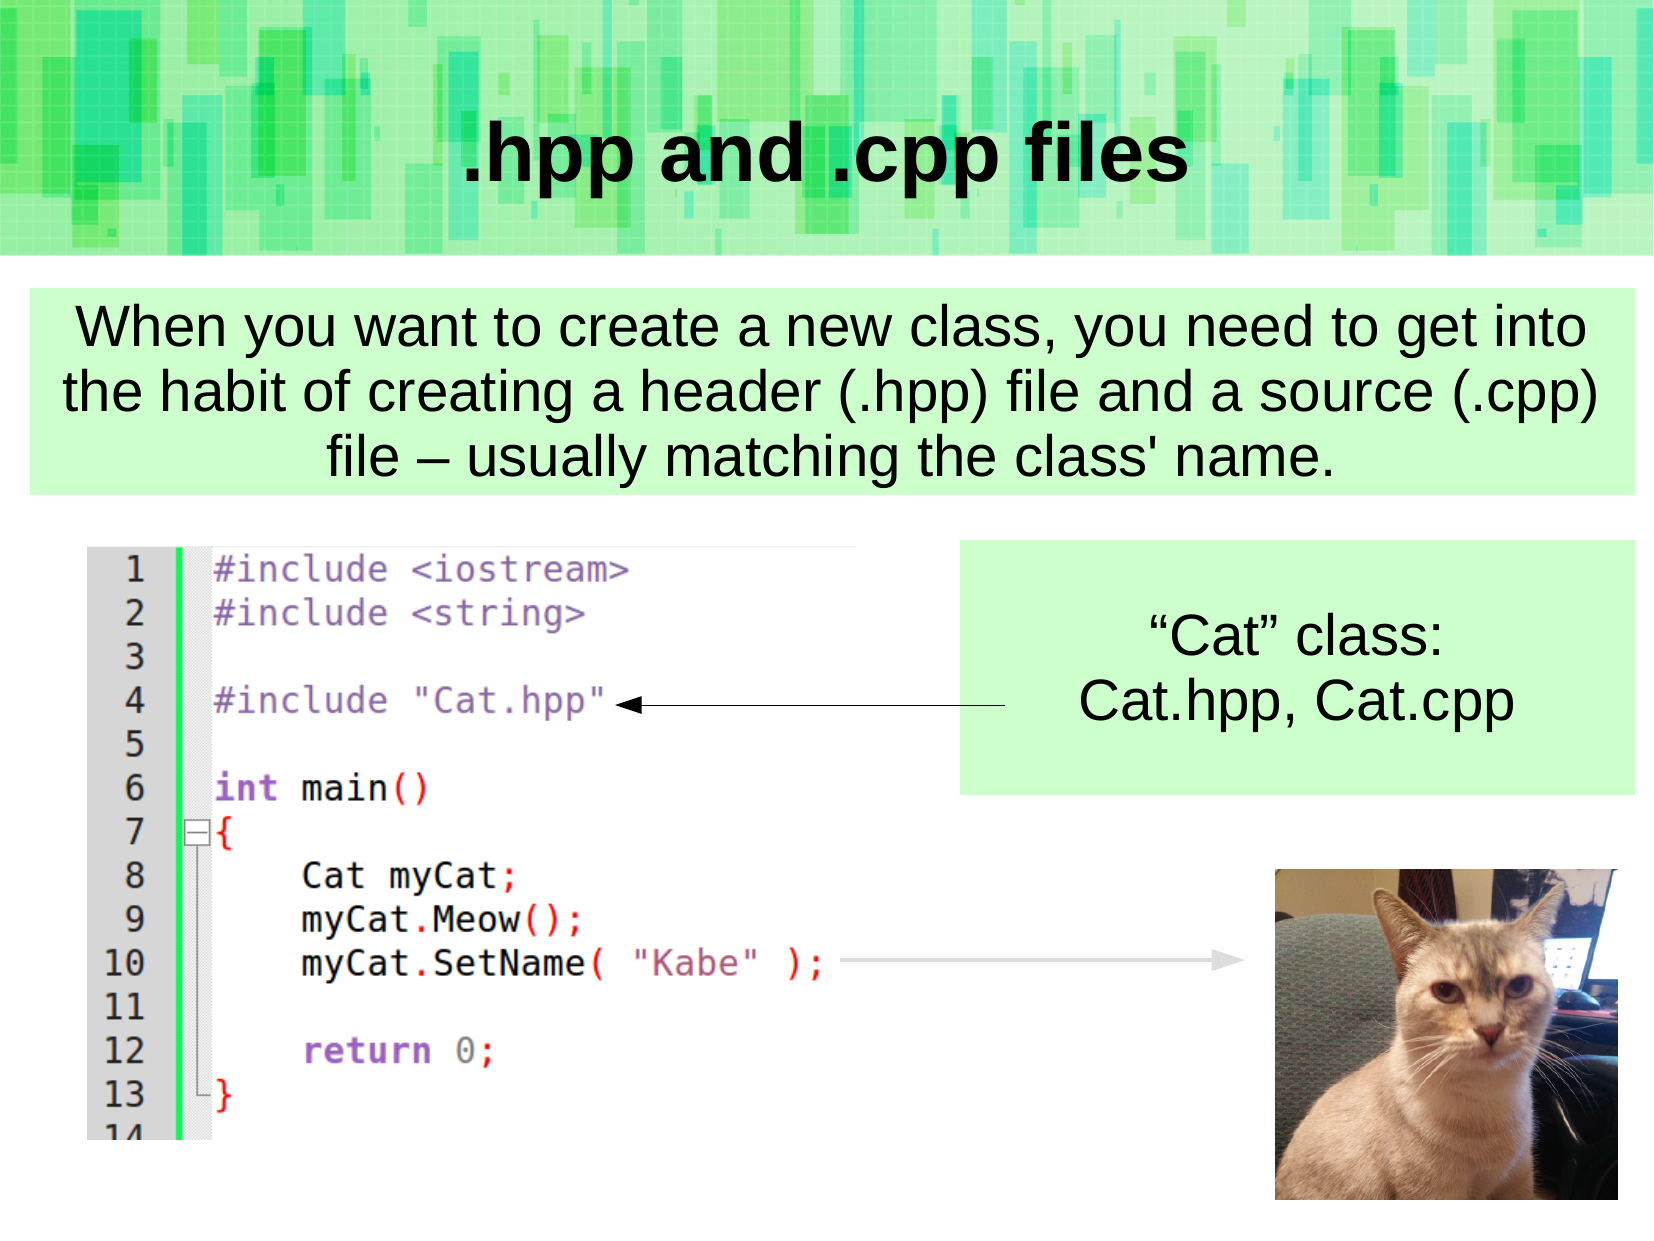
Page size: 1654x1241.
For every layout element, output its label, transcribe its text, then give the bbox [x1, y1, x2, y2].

picture [0, 0, 1654, 1241]
title .hpp and .cpp files [82, 49, 1571, 257]
text_box “Cat” class: Cat.hpp, Cat.cpp [960, 540, 1636, 796]
text_box When you want to create a new class, you need to get into the habit of creating a header (.hpp) file and a source (.cpp) file – usually matching the class' name. [30, 287, 1636, 496]
